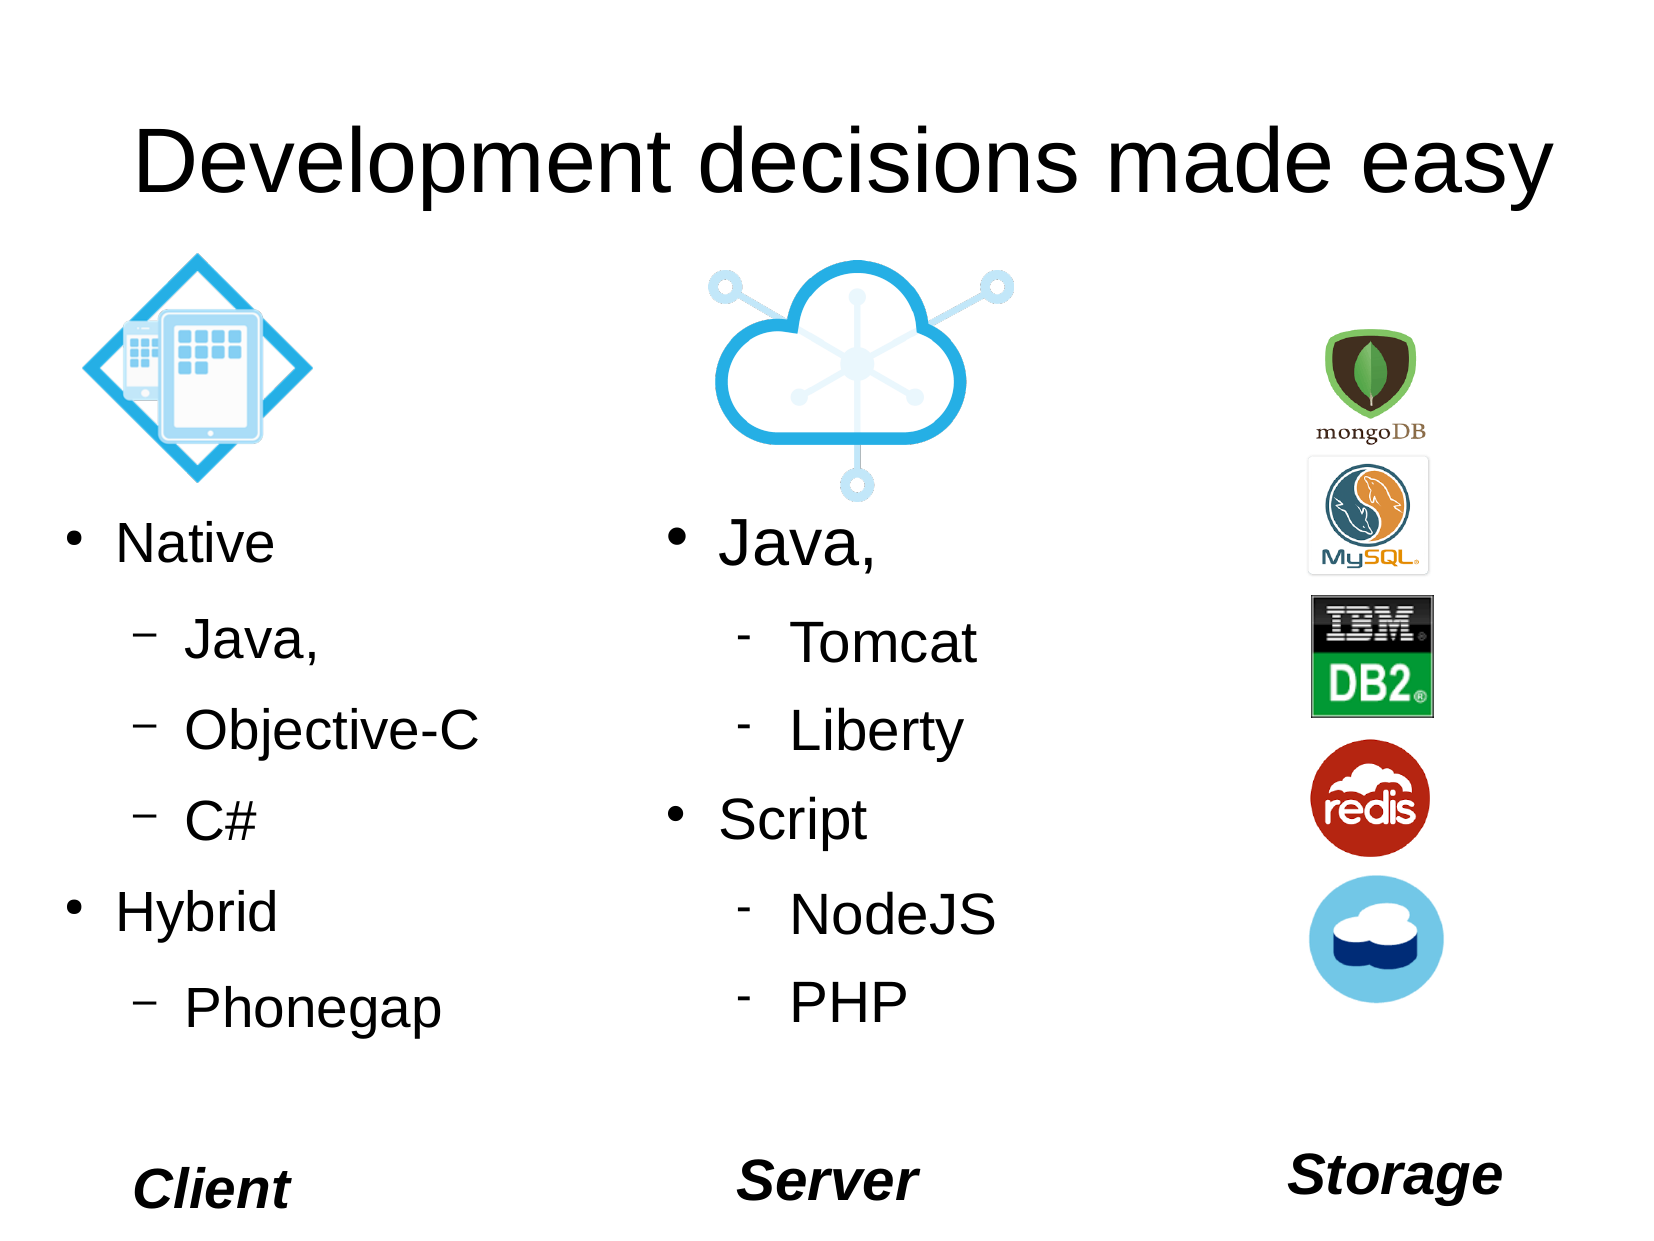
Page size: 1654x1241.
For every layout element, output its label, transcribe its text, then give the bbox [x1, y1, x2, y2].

picture [82, 253, 313, 483]
text_box Storage [1198, 1137, 1654, 1215]
picture [1299, 863, 1453, 1015]
title Development decisions made easy [82, 49, 1571, 257]
picture [708, 260, 1014, 501]
picture [1299, 312, 1442, 583]
text_box Java, Tomcat Liberty Script NodeJS PHP Server [648, 501, 1157, 1221]
picture [1310, 739, 1430, 857]
list Native Java, Objective-C C# Hybrid Phonegap Client [47, 501, 556, 1221]
picture [1311, 595, 1434, 718]
